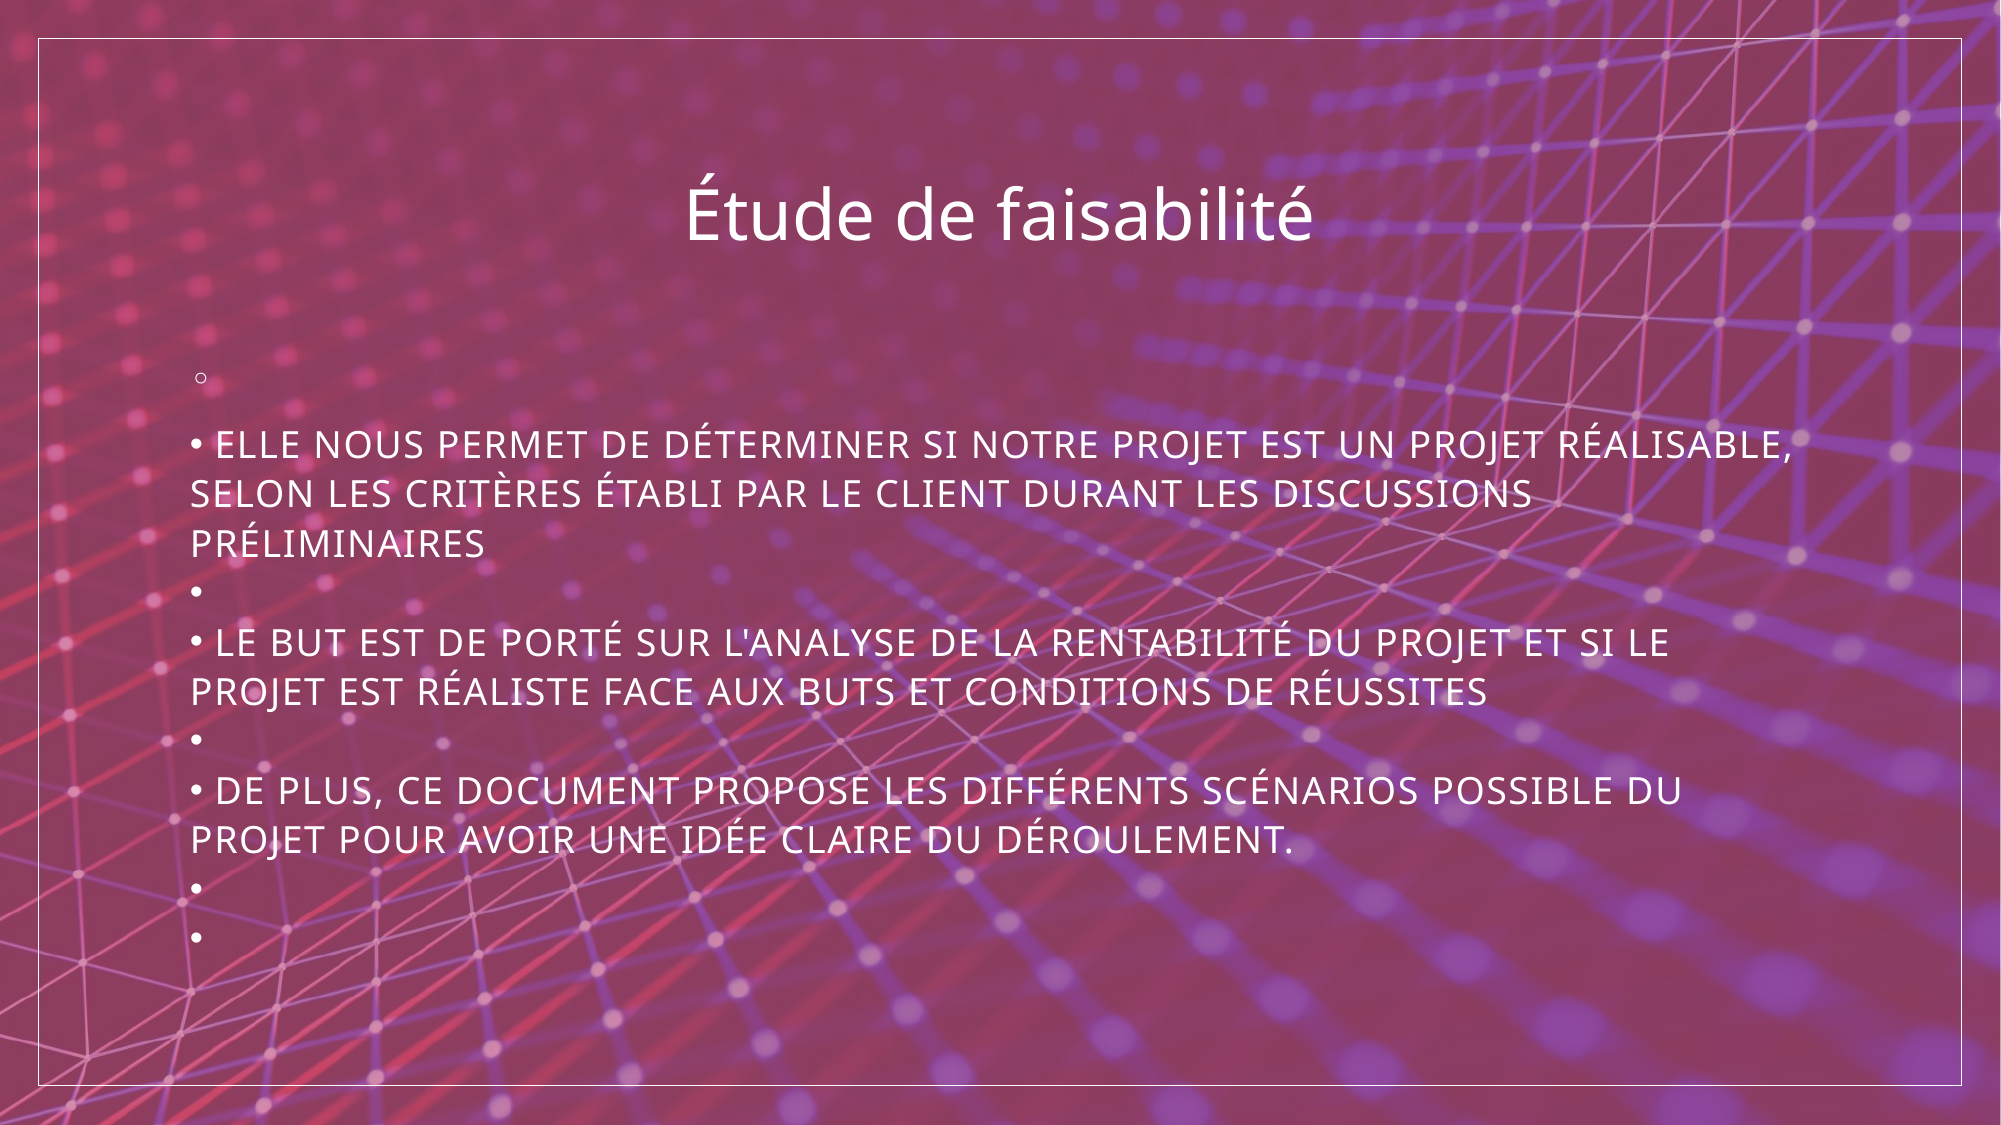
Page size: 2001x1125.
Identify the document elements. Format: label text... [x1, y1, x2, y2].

title Étude de faisabilité [174, 105, 1825, 331]
picture [0, 0, 2000, 1125]
subtitle Elle nous permet de déterminer si notre projet est un projet réalisable, selon les critères établi par le client durant les discussions préliminaires Le but est de porté sur l'analyse de la rentabilité du projet et si le projet est réaliste face aux buts et conditions de réussites De plus, ce document propose les différents scénarios possible du projet pour avoir une idée claire du déroulement. [174, 345, 1825, 1049]
